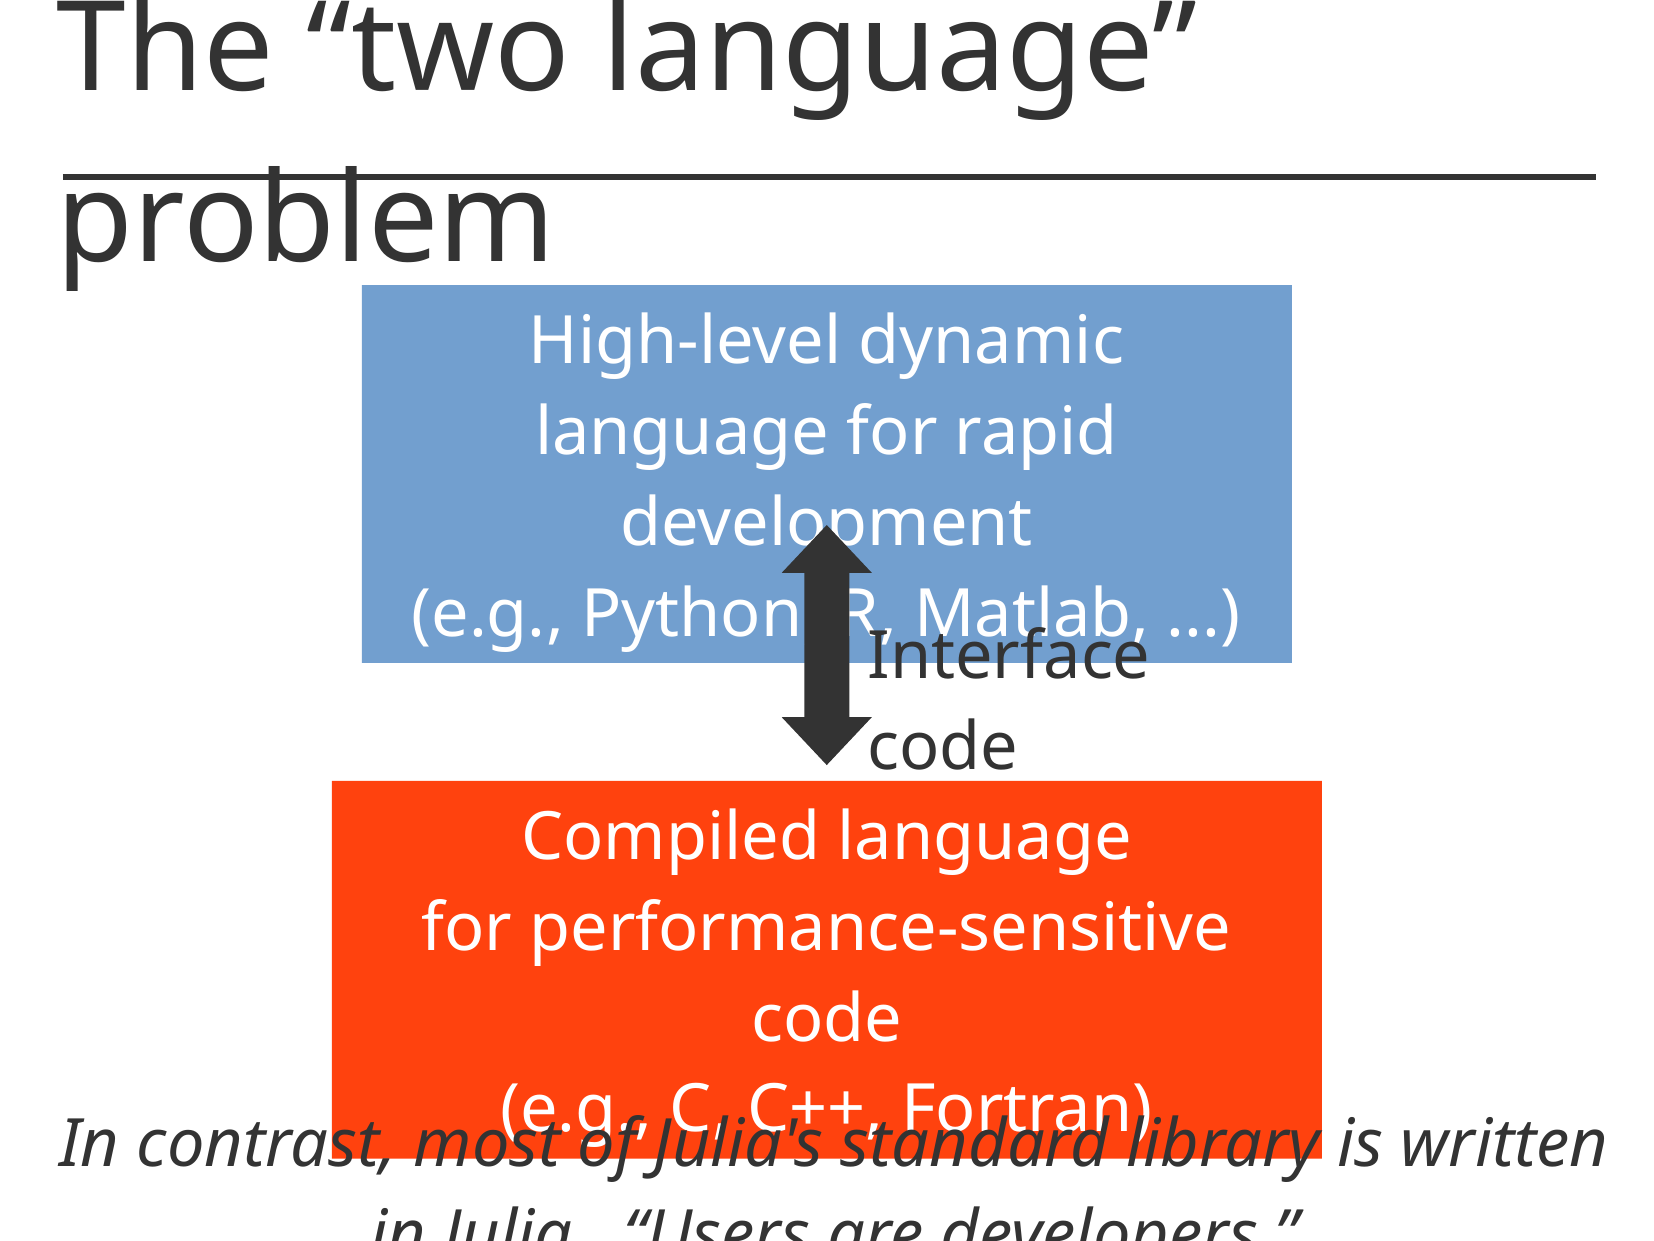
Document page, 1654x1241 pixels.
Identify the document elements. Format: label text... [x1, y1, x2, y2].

text_box Interface code [852, 600, 1318, 682]
text_box Compiled language for performance-sensitive code (e.g., C, C++, Fortran) [331, 780, 1322, 997]
text_box High-level dynamic language for rapid development (e.g., Python, R, Matlab, ...) [361, 285, 1292, 501]
text_box In contrast, most of Julia's standard library is written in Julia. “Users are developers.” [17, 1088, 1653, 1238]
title The “two language” problem [56, 24, 1546, 232]
text_box [781, 525, 872, 766]
